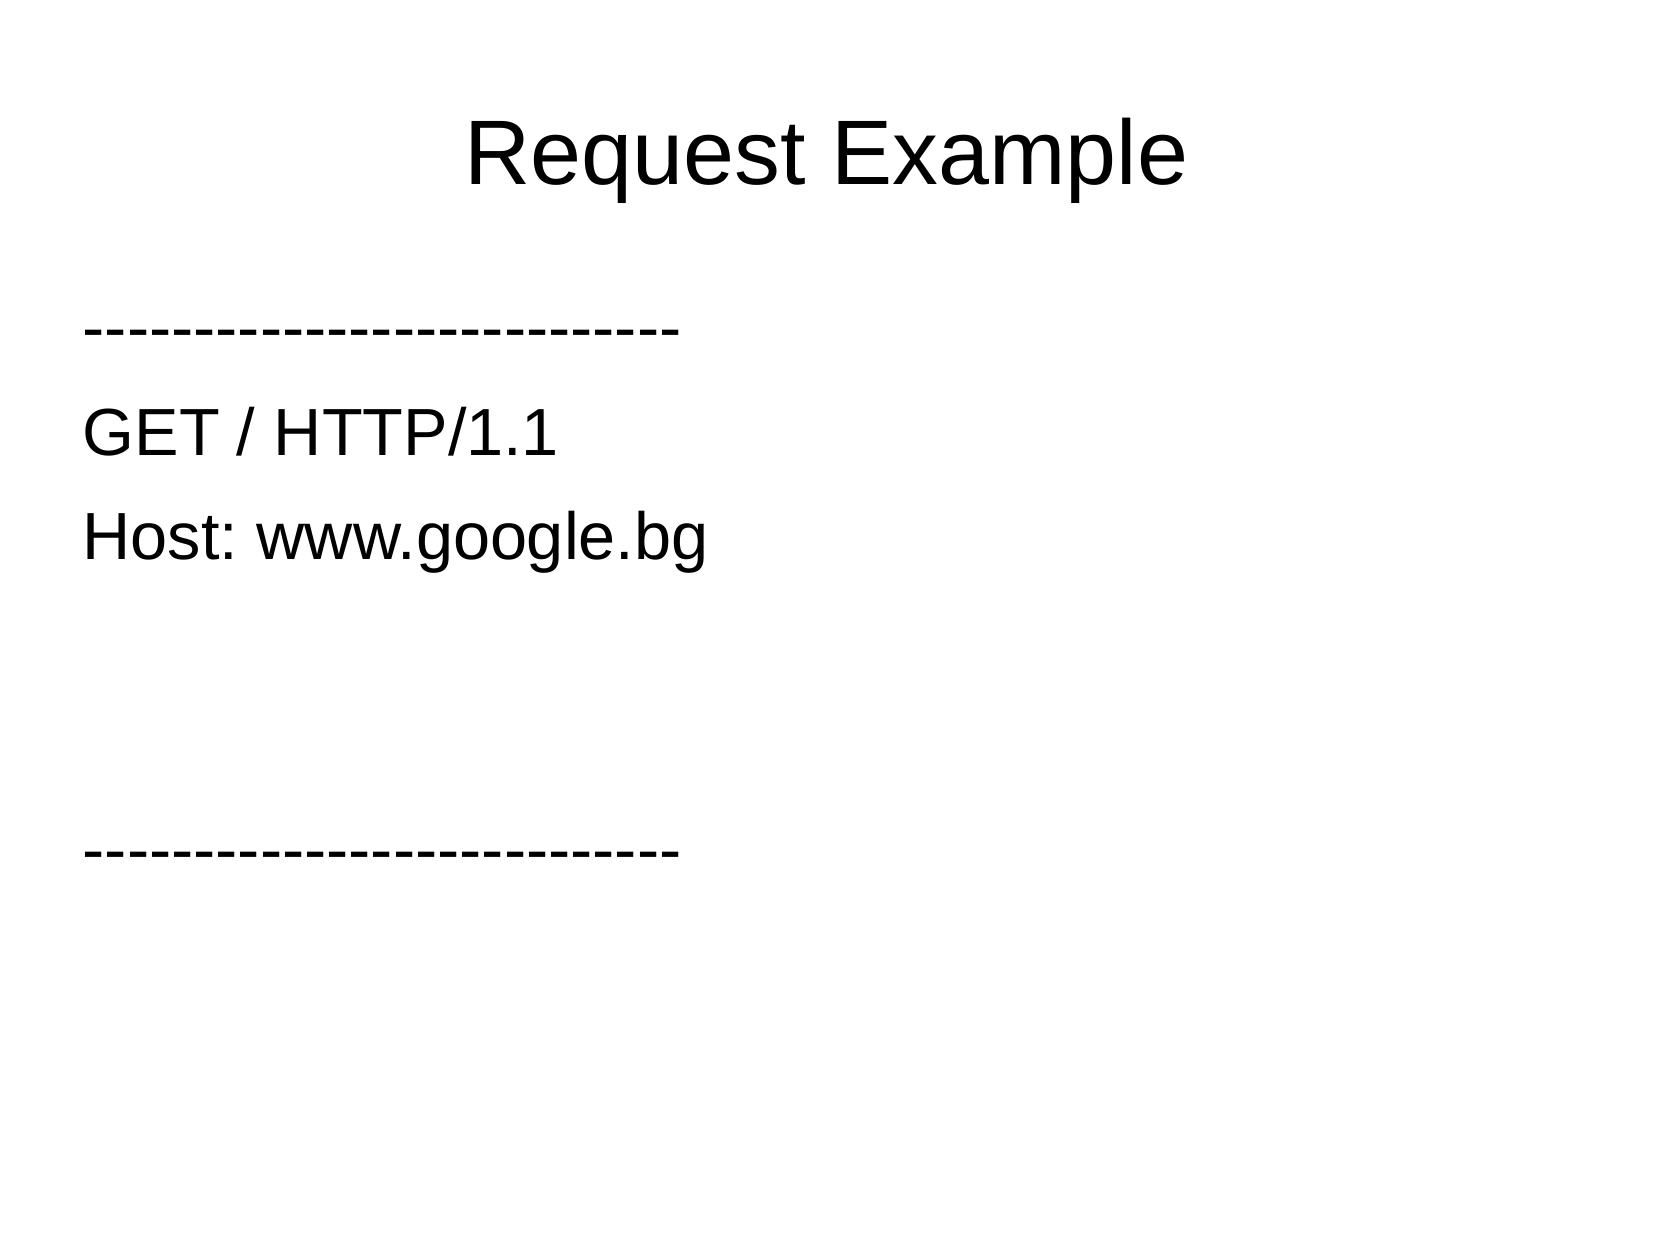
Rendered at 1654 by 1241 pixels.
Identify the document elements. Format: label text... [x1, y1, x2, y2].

list --------------------------- GET / HTTP/1.1 Host: www.google.bg --------------------------- [82, 290, 1571, 1010]
title Request Example [82, 49, 1571, 257]
